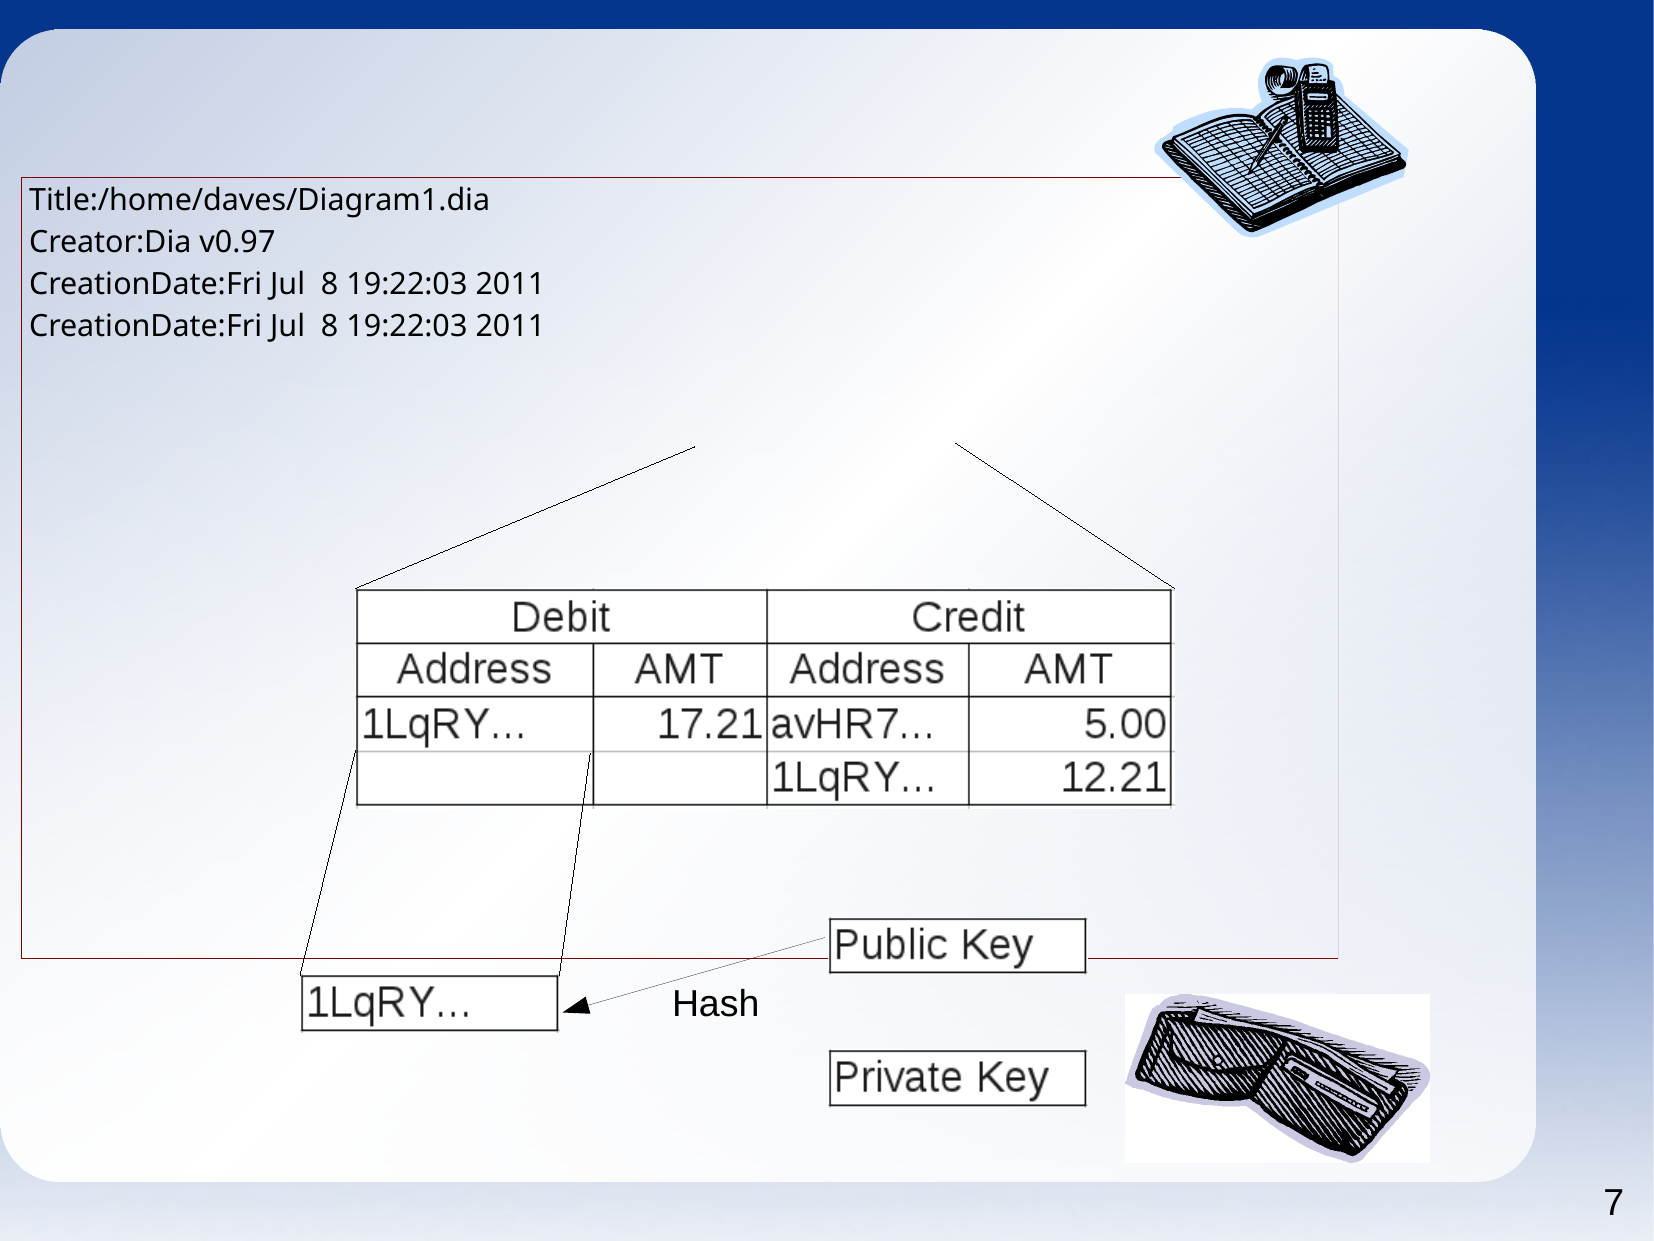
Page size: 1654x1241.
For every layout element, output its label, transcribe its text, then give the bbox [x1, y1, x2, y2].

text_box Hash [657, 975, 775, 1033]
picture [1125, 994, 1430, 1163]
picture [300, 974, 560, 1033]
picture [19, 51, 1411, 976]
picture [0, 0, 1654, 1241]
picture [828, 1049, 1088, 1108]
